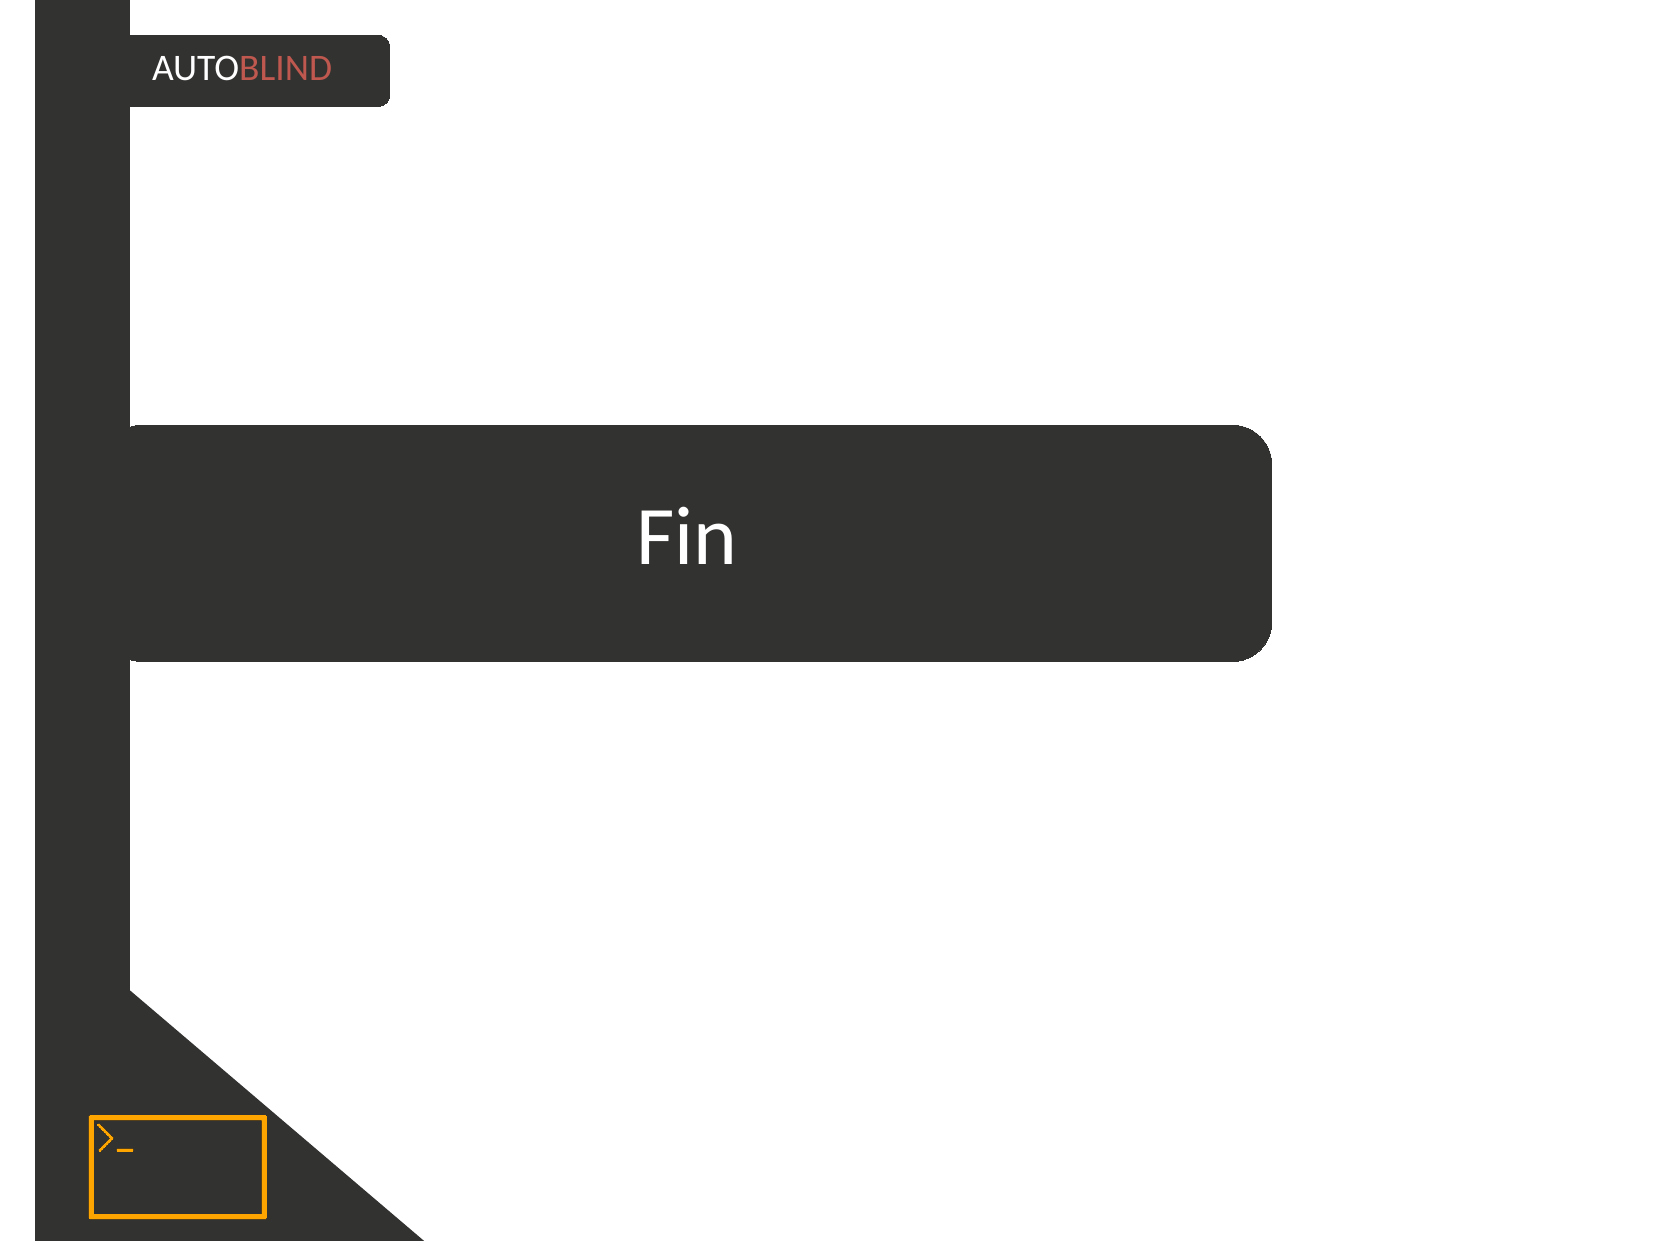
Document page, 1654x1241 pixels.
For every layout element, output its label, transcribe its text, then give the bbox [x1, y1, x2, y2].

text_box [35, 0, 425, 1241]
picture [82, 1110, 272, 1223]
text_box AUTOBLIND [130, 35, 390, 107]
text_box Fin [102, 425, 1272, 662]
